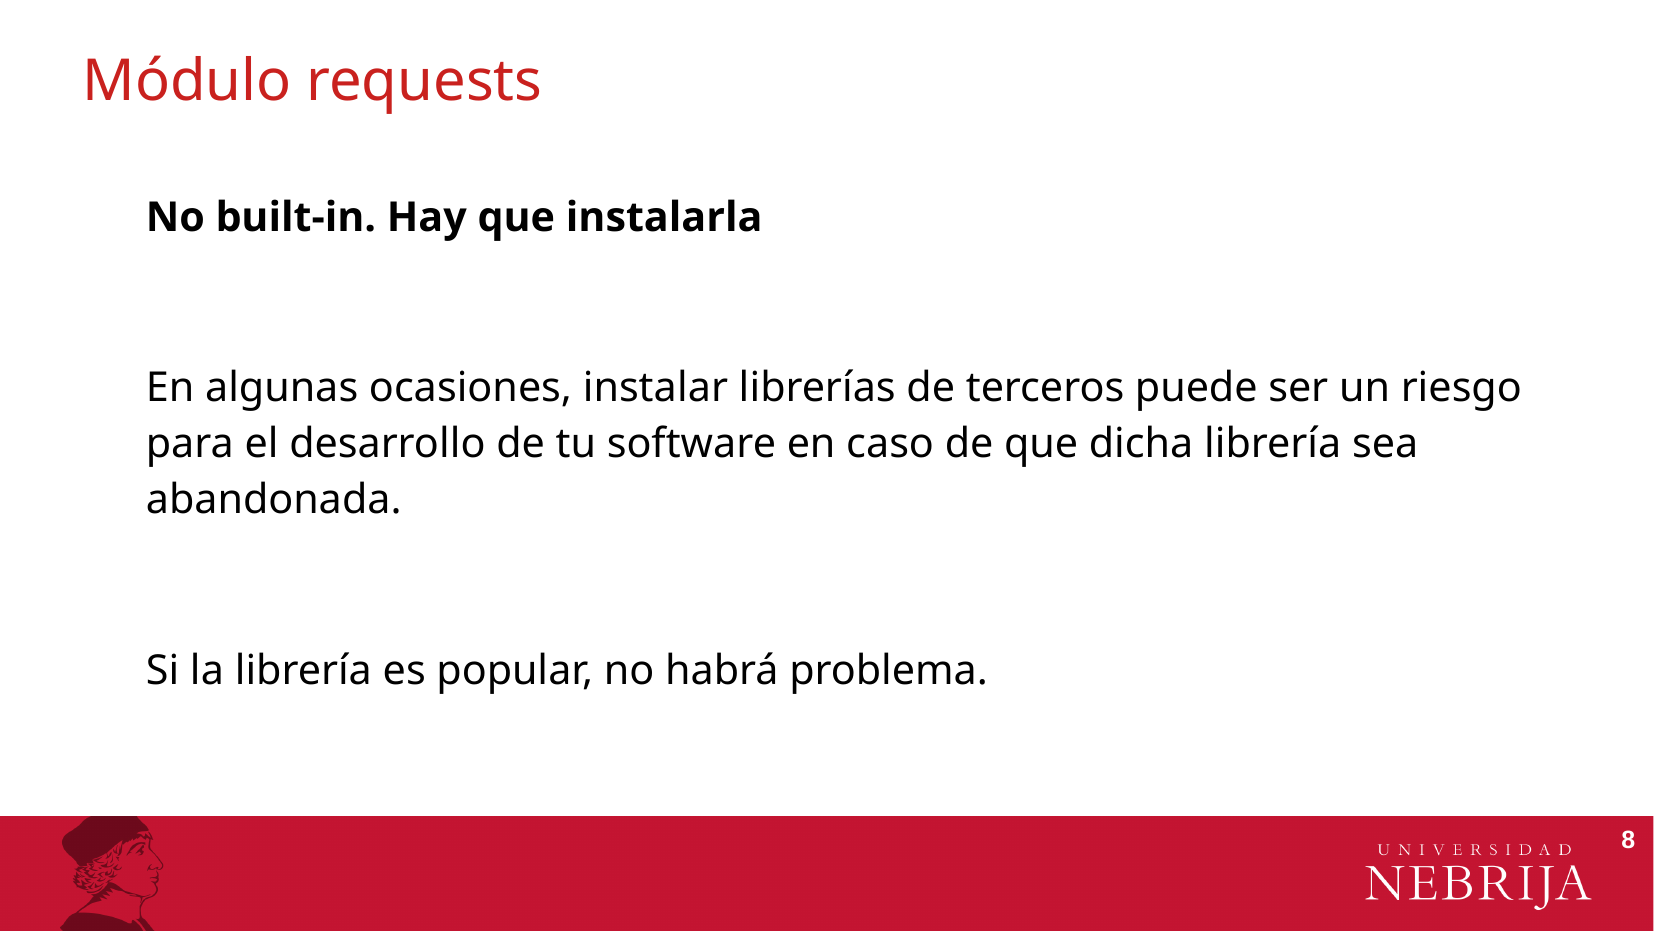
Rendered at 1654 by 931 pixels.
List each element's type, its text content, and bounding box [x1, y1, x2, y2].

picture [0, 816, 1654, 931]
list No built-in. Hay que instalarla En algunas ocasiones, instalar librerías de terceros puede ser un riesgo para el desarrollo de tu software en caso de que dicha librería sea abandonada. Si la librería es popular, no habrá problema. [75, 187, 1576, 826]
title Módulo requests [82, 0, 1571, 156]
